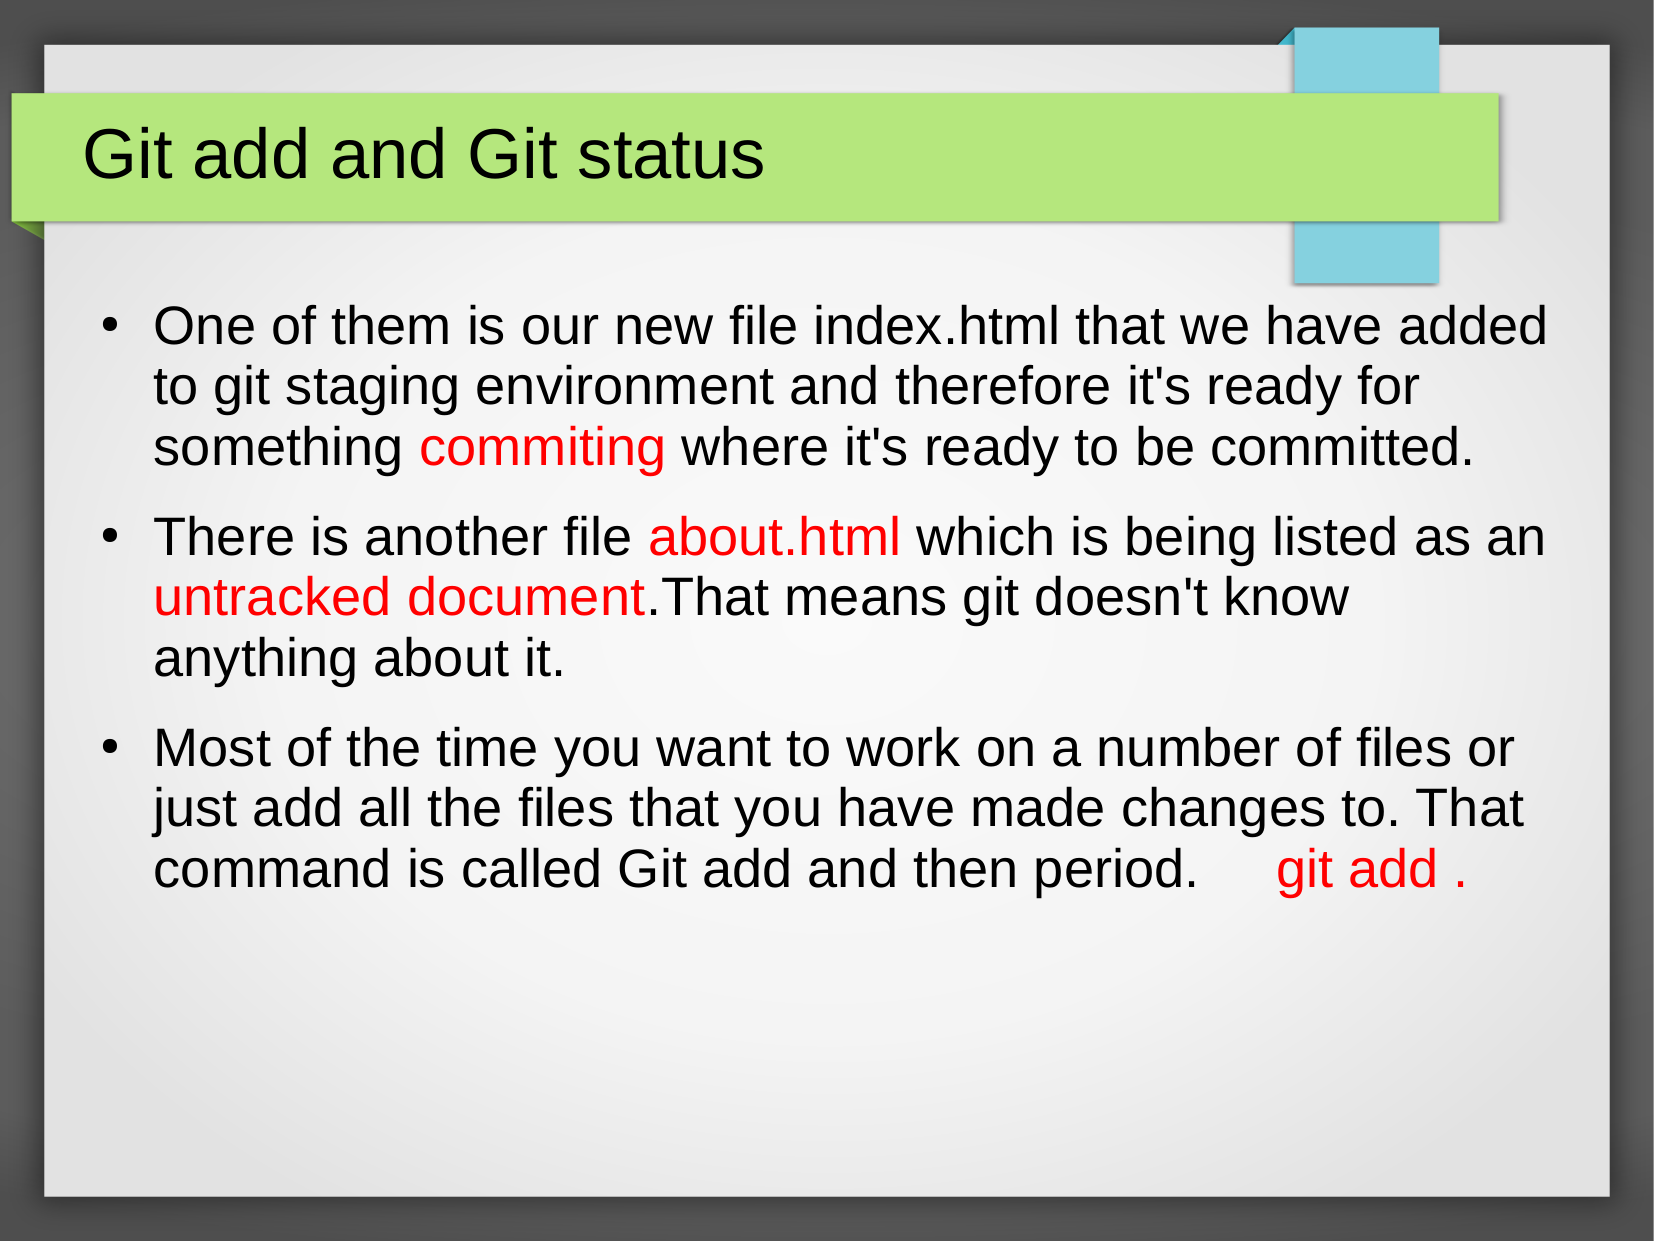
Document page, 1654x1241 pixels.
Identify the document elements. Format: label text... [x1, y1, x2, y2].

list One of them is our new file index.html that we have added to git staging environment and therefore it's ready for something commiting where it's ready to be committed. There is another file about.html which is being listed as an untracked document.That means git doesn't know anything about it. Most of the time you want to work on a number of files or just add all the files that you have made changes to. That command is called Git add and then period. git add . [82, 295, 1571, 1015]
title Git add and Git status [82, 94, 1264, 213]
picture [0, 0, 1654, 1241]
